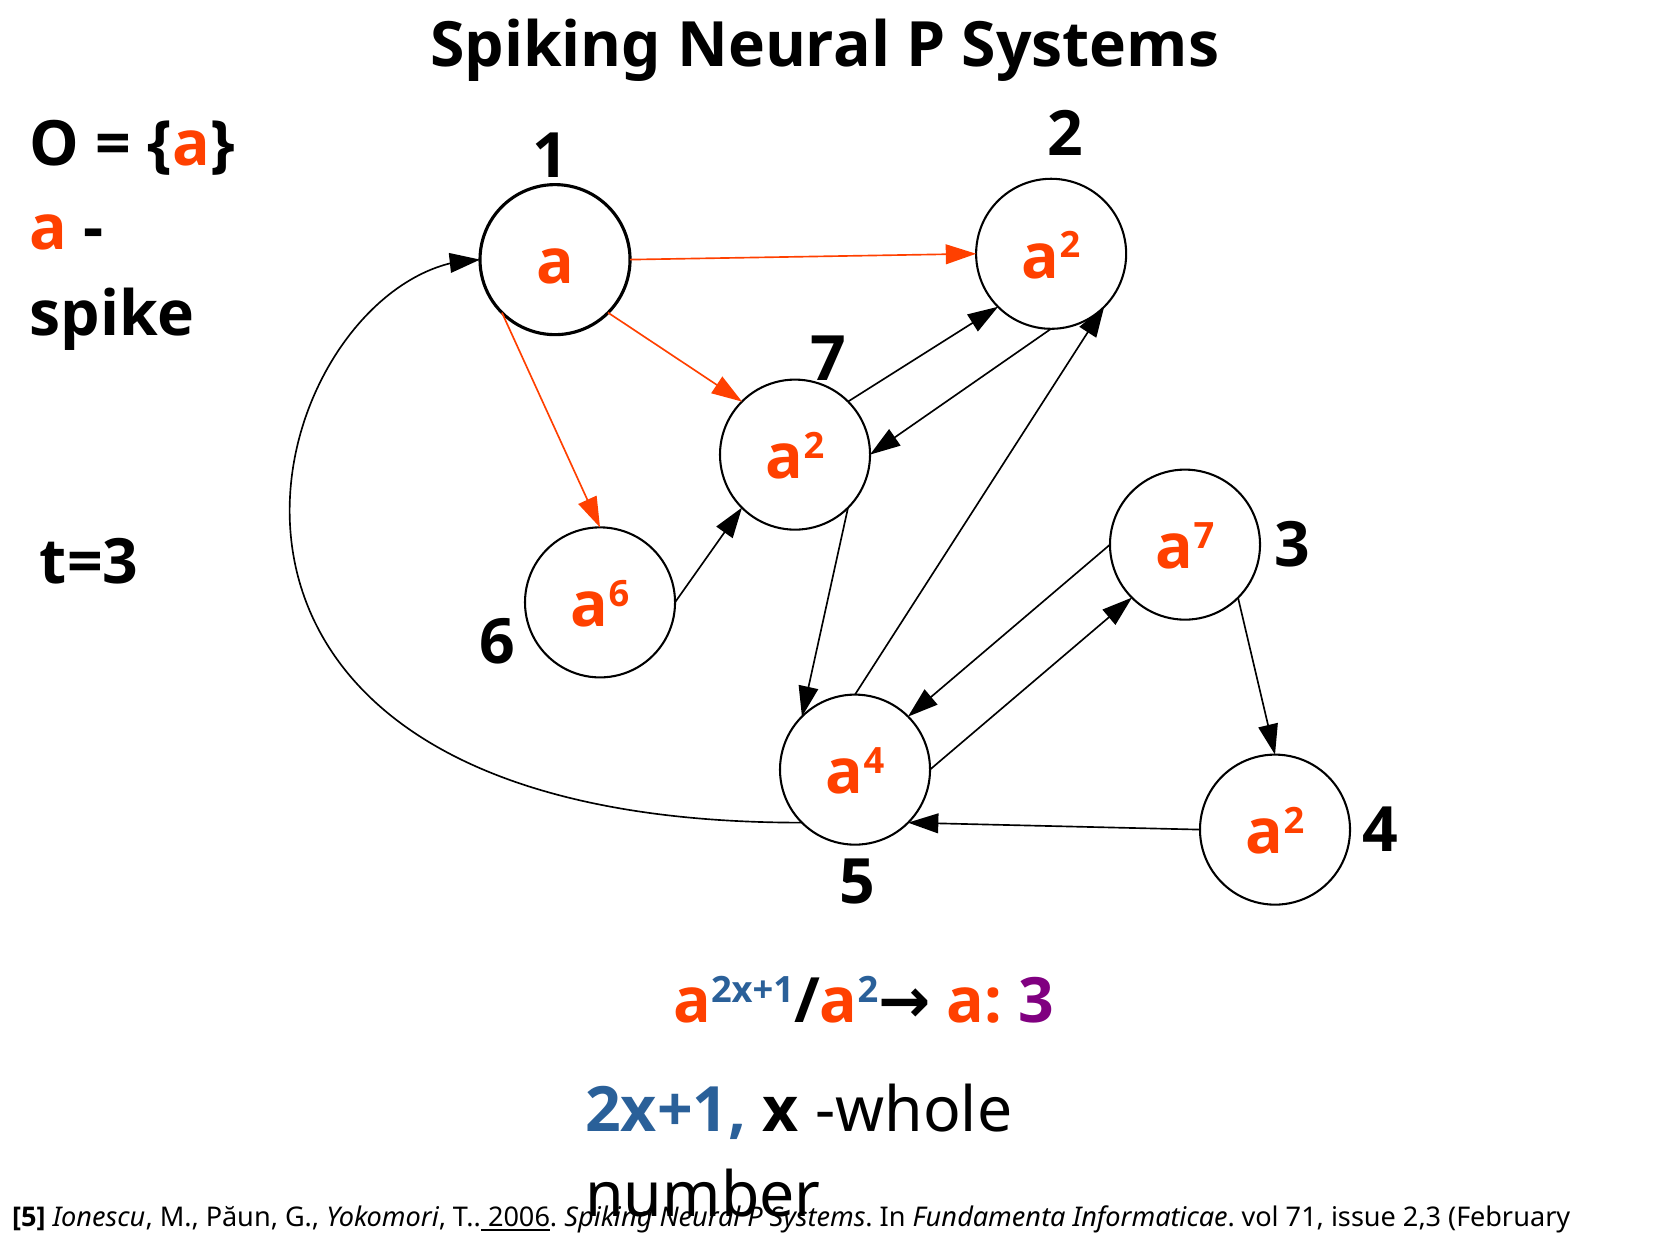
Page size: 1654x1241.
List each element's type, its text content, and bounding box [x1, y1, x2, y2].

text_box 4 [1348, 777, 1396, 875]
text_box a [480, 185, 631, 335]
text_box t=3 [9, 509, 160, 607]
text_box 3 [1260, 492, 1321, 590]
text_box 2x+1, x -whole number [570, 1057, 1156, 1238]
text_box 6 [465, 589, 512, 687]
text_box a4 [780, 694, 931, 843]
text_box a6 [525, 527, 676, 678]
text_box a2 [976, 179, 1127, 329]
text_box O = {a} a - spike [15, 90, 301, 271]
title Spiking Neural P Systems [0, 1, 1651, 84]
text_box 5 [825, 829, 872, 927]
text_box a2 [720, 379, 871, 530]
text_box 1 [517, 103, 565, 202]
text_box a2 [1200, 754, 1348, 905]
text_box 2 [1033, 81, 1081, 179]
text_box a7 [1110, 469, 1260, 620]
text_box [5] Ionescu, M., Păun, G., Yokomori, T.. 2006. Spiking Neural P Systems. In Fundamenta Informaticae. vol 71, issue 2,3 (February 2006), 279-308. [0, 1190, 1654, 1241]
text_box a2x+1/a2→ a: 3 [658, 948, 1096, 1057]
text_box 7 [795, 306, 843, 404]
